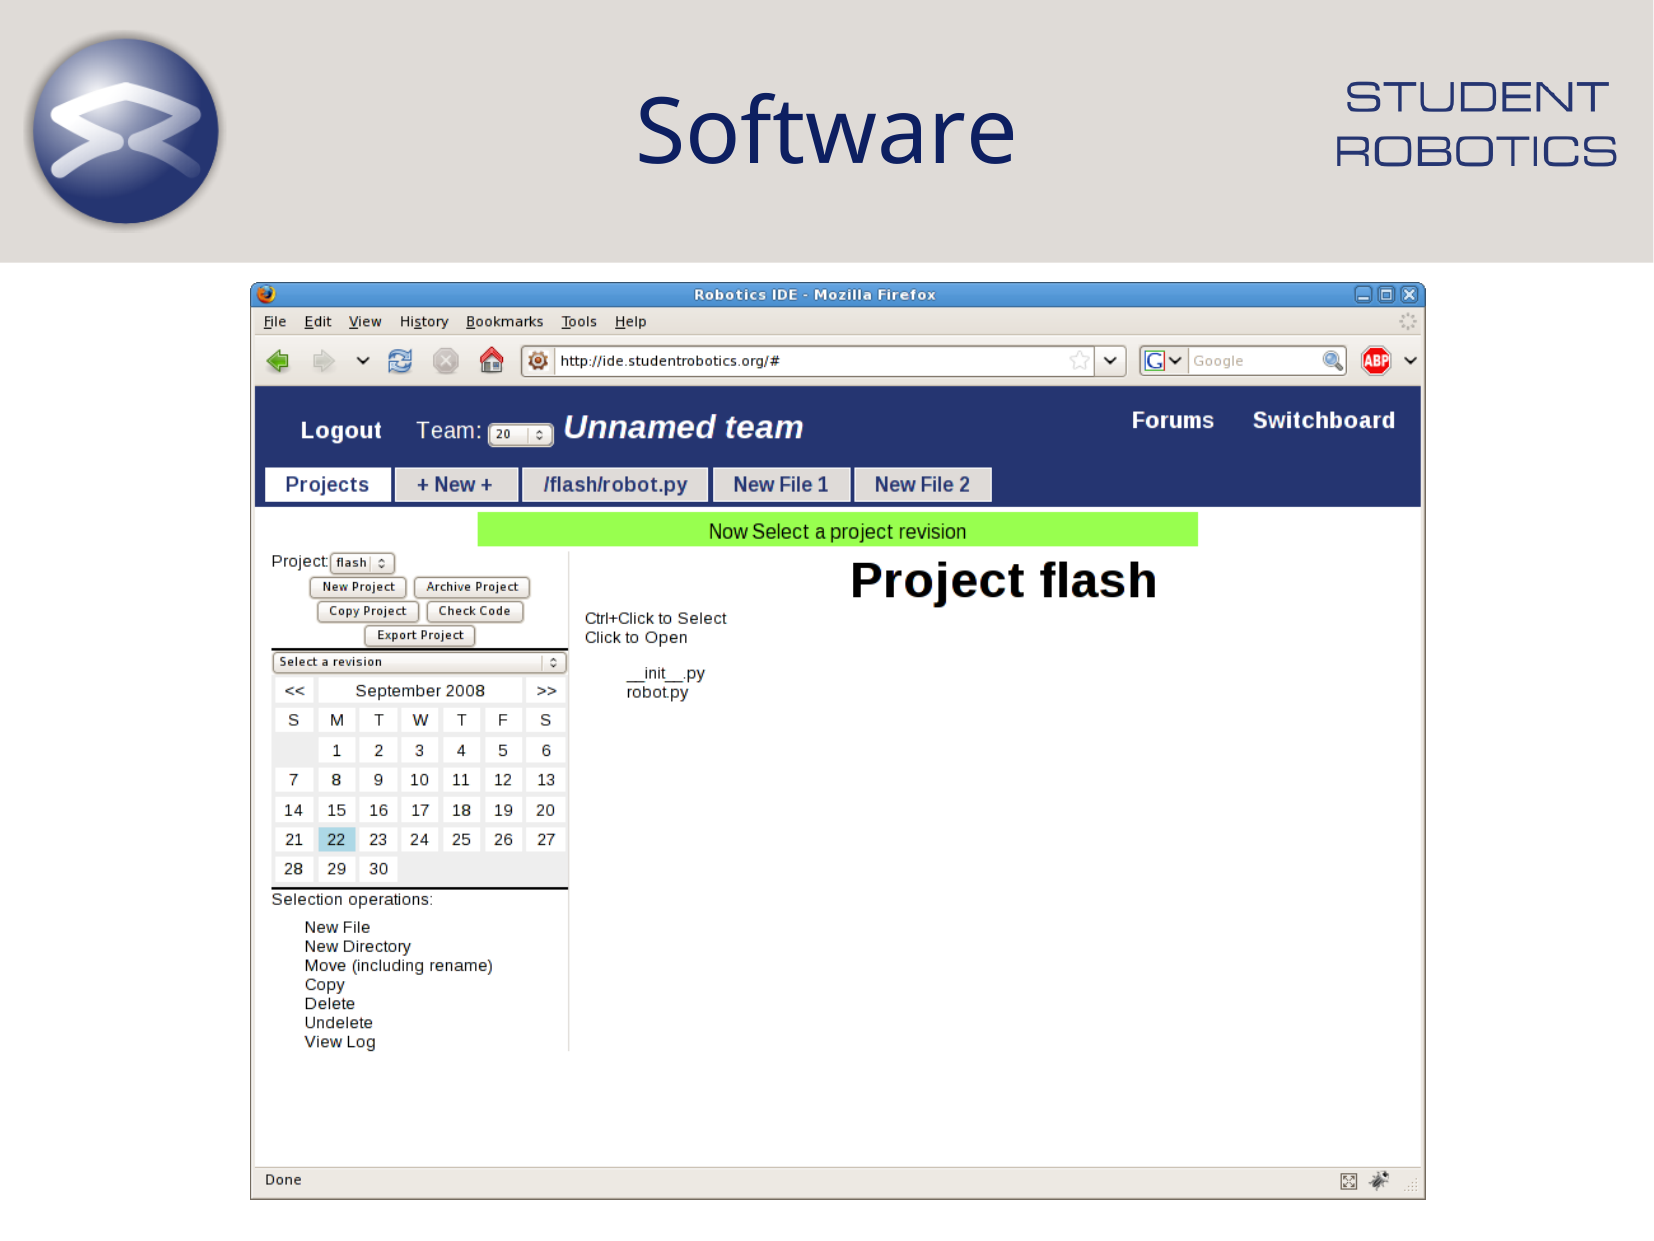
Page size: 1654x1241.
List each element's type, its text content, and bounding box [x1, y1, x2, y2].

title Software [82, 7, 1571, 250]
picture [250, 282, 1426, 1201]
picture [9, 19, 82, 245]
picture [1571, 68, 1633, 174]
